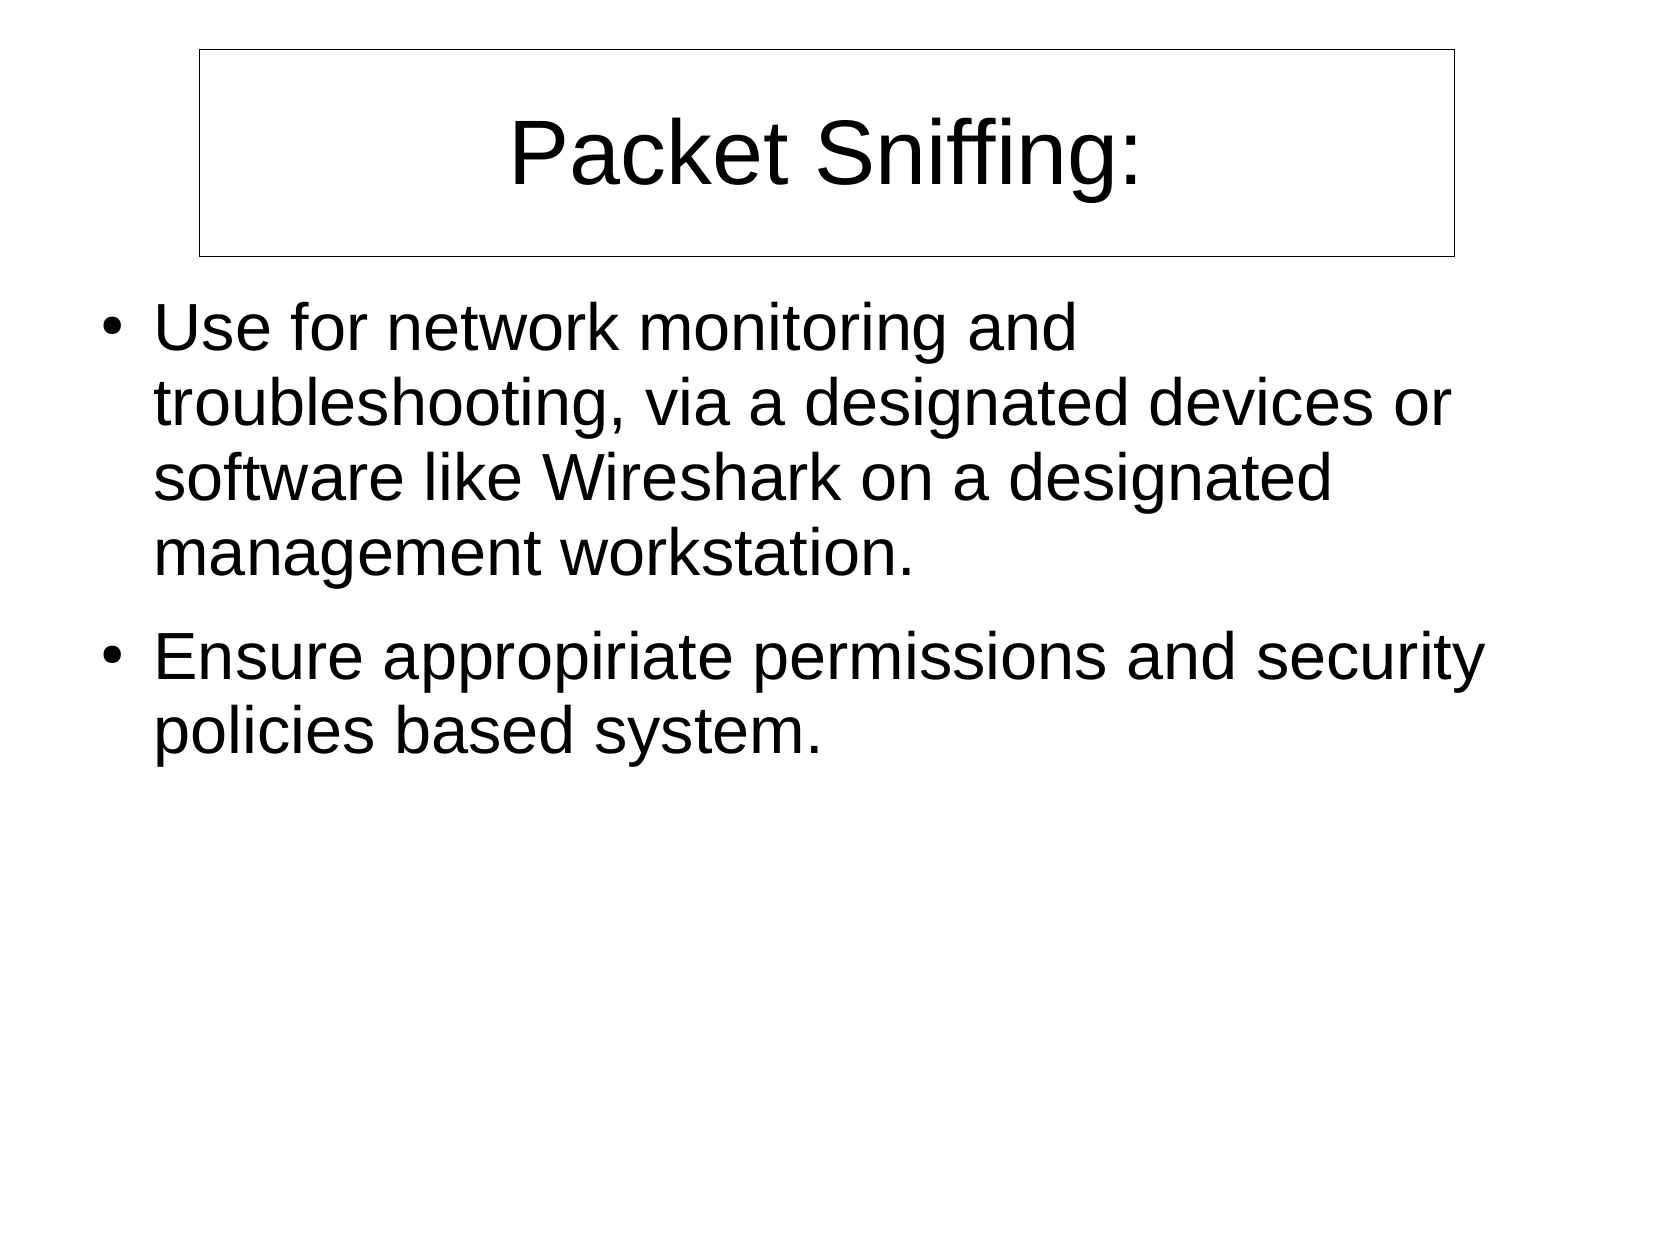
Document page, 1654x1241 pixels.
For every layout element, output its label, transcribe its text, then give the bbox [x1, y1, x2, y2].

title Packet Sniffing: [199, 49, 1455, 257]
list Use for network monitoring and troubleshooting, via a designated devices or software like Wireshark on a designated management workstation. Ensure appropiriate permissions and security policies based system. [82, 290, 1571, 1010]
